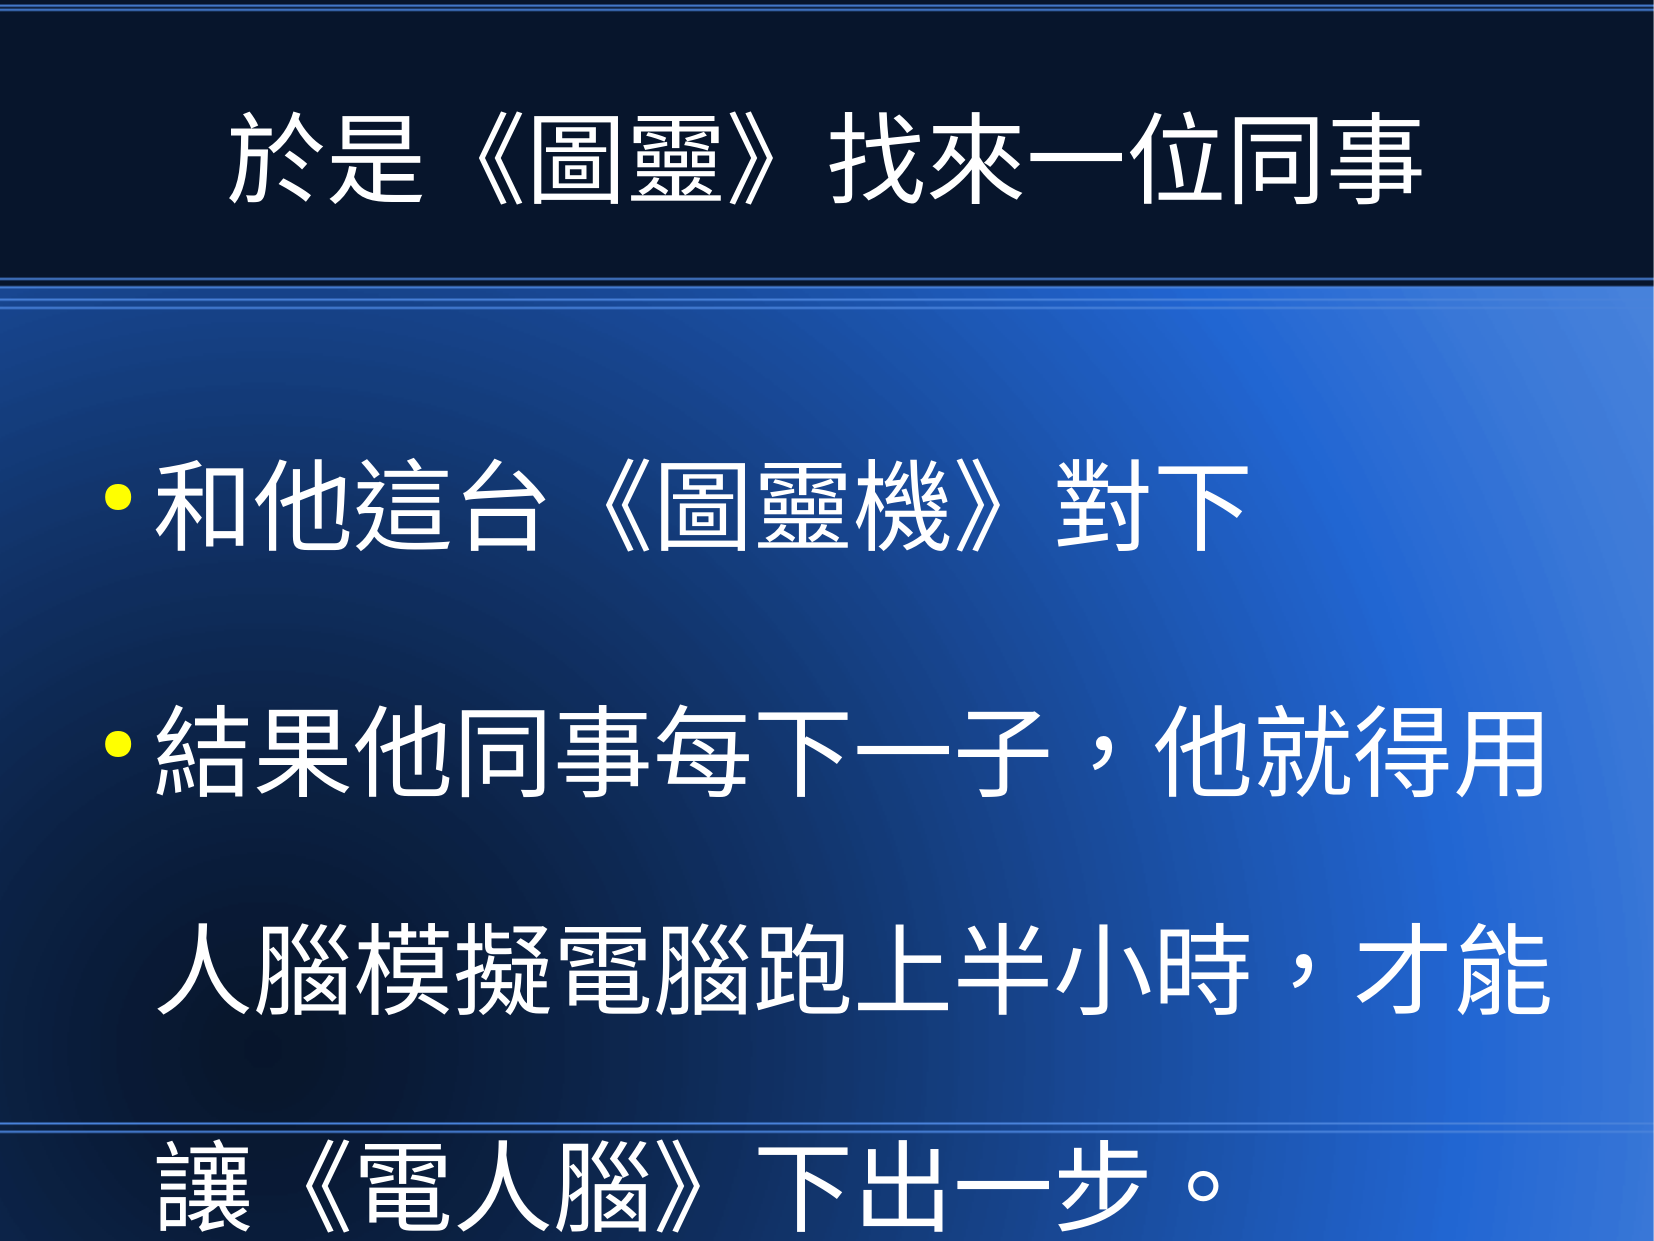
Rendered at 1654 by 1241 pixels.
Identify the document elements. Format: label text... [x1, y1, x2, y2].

title 於是《圖靈》找來一位同事 [82, 49, 1571, 257]
picture [0, 0, 1654, 1241]
list 和他這台《圖靈機》對下 結果他同事每下一子，他就得用人腦模擬電腦跑上半小時，才能讓《電人腦》下出一步。 [82, 355, 1571, 1241]
